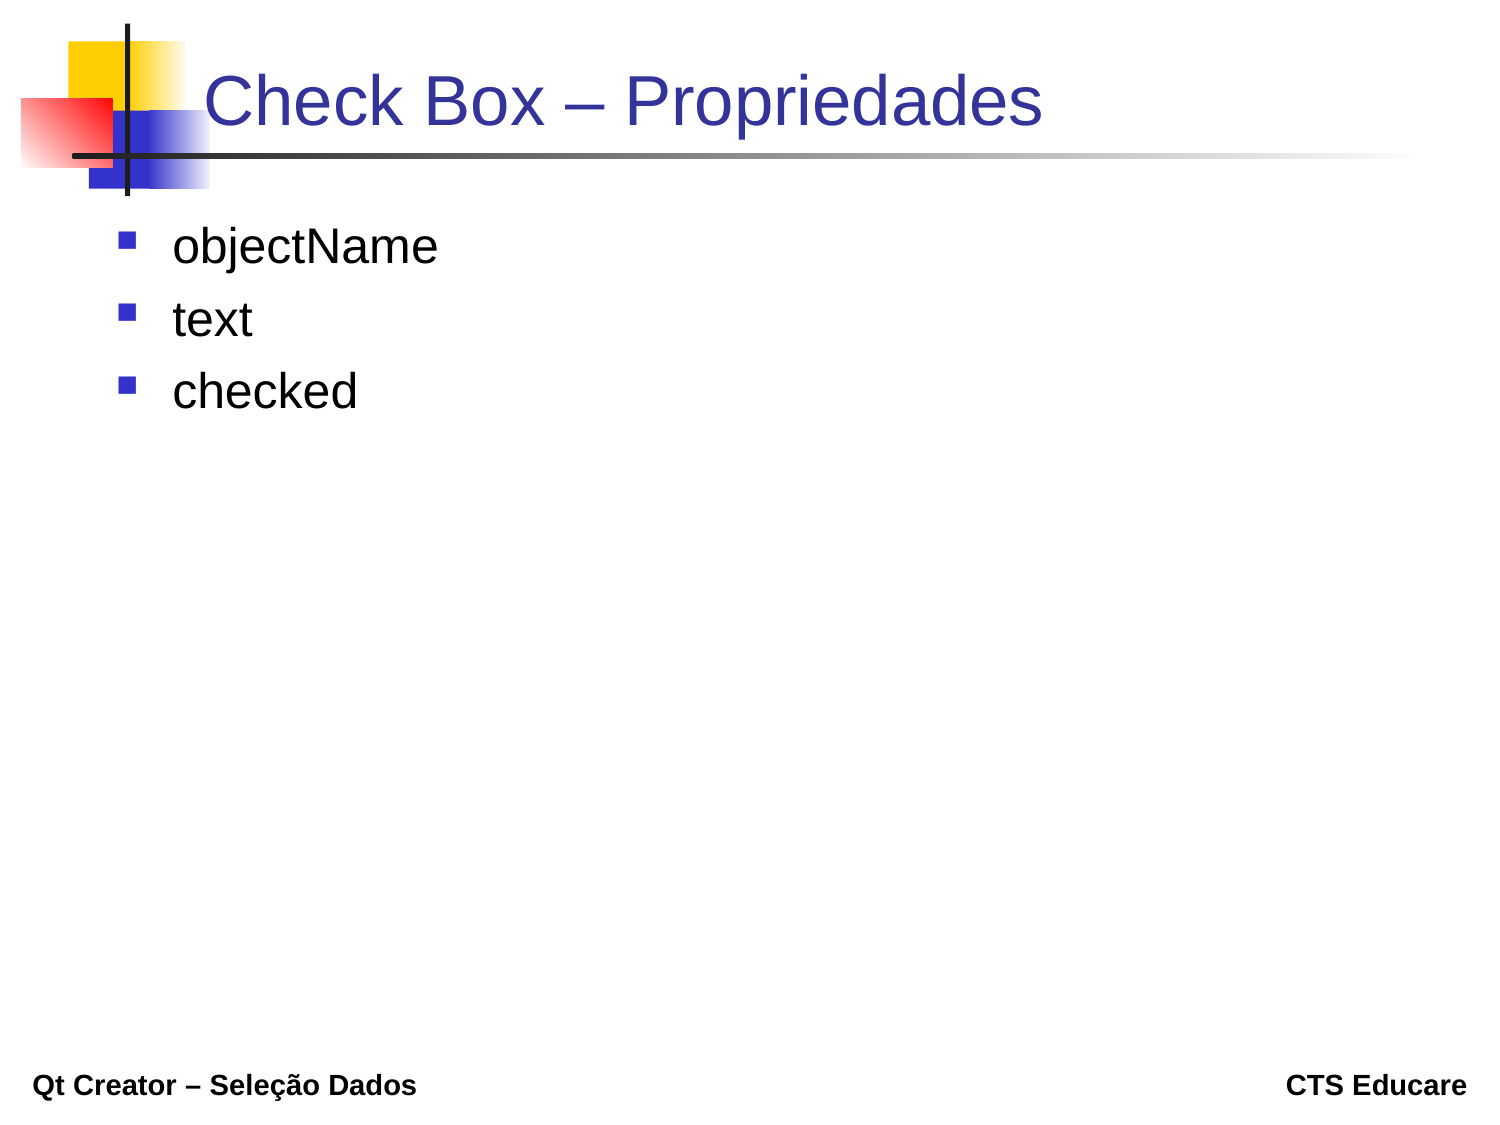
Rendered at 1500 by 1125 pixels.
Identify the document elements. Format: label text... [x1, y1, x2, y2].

title Check Box – Propriedades [188, 46, 1468, 149]
list objectName text checked [100, 206, 1447, 1024]
